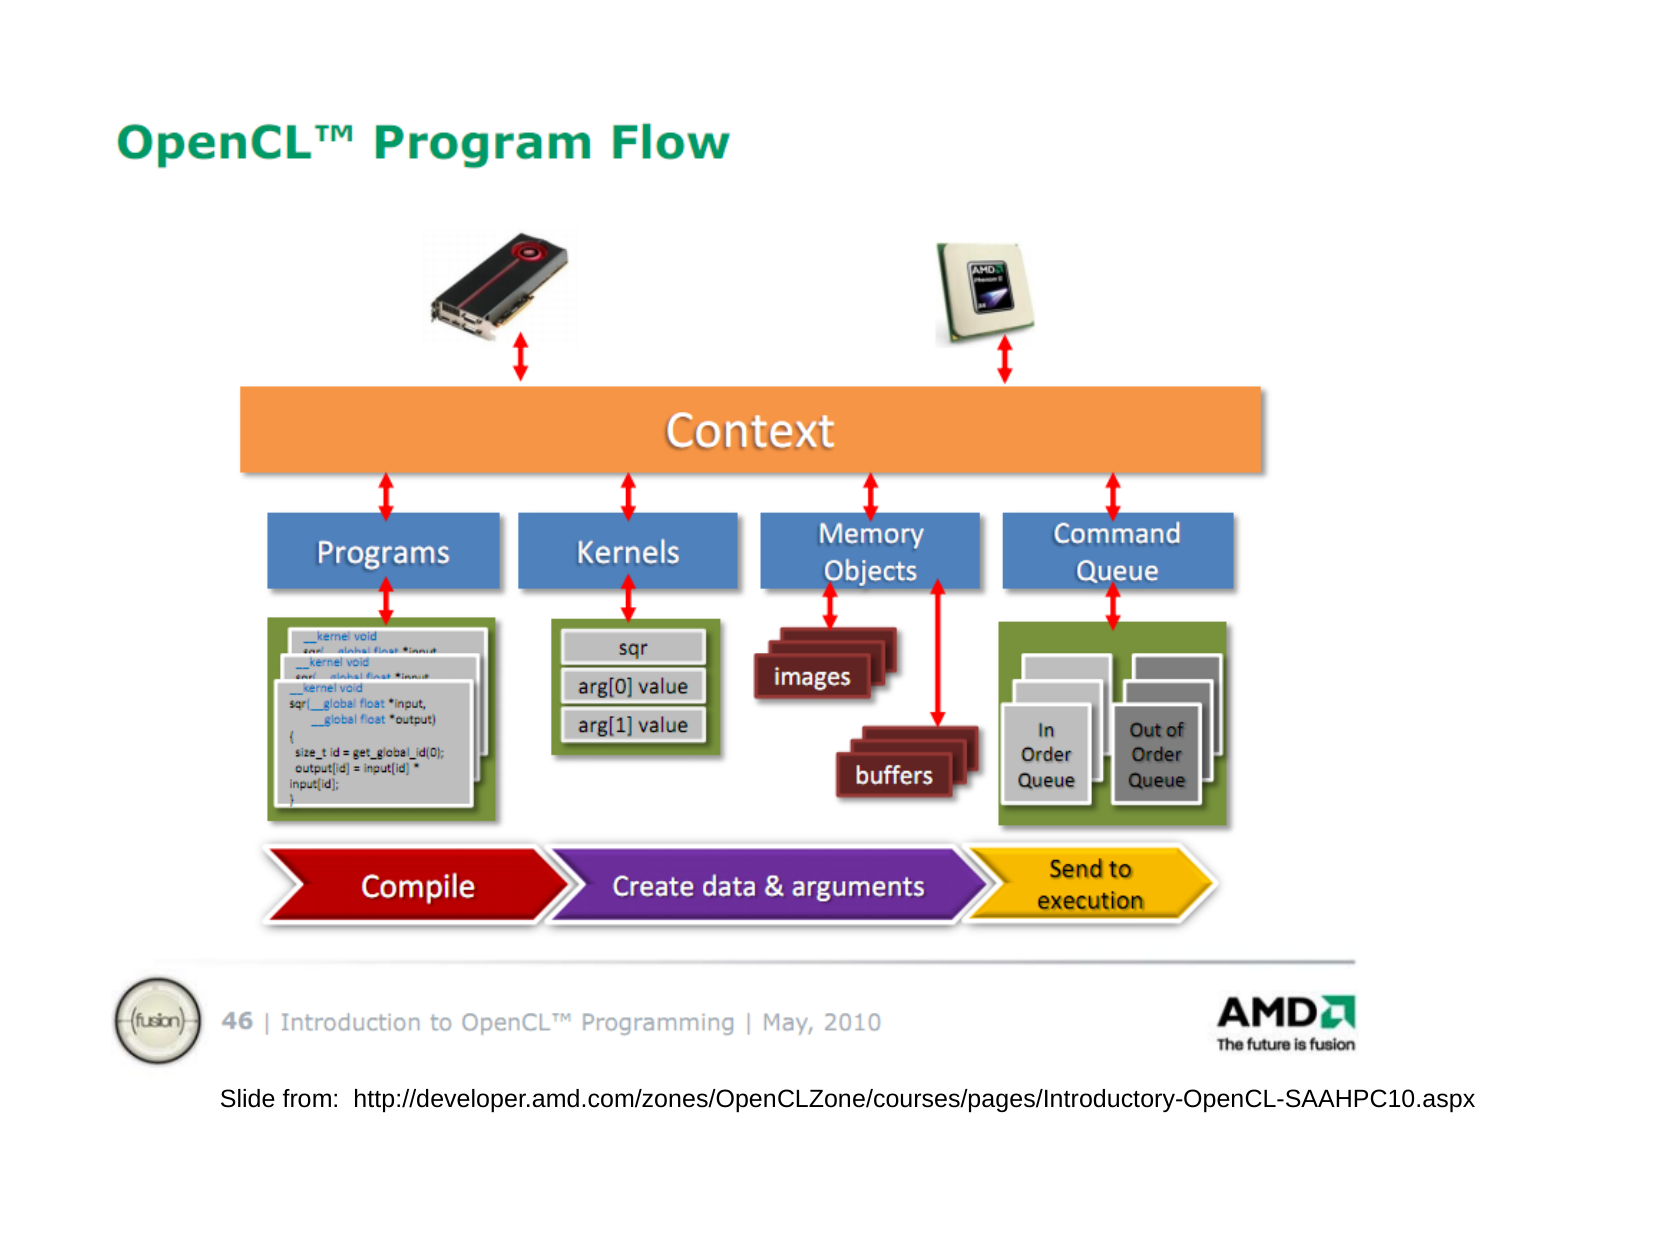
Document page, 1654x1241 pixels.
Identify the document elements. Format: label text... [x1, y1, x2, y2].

picture [87, 97, 1413, 1088]
text_box Slide from: http://developer.amd.com/zones/OpenCLZone/courses/pages/Introductory-OpenCL-SAAHPC10.aspx [0, 1074, 1501, 1121]
